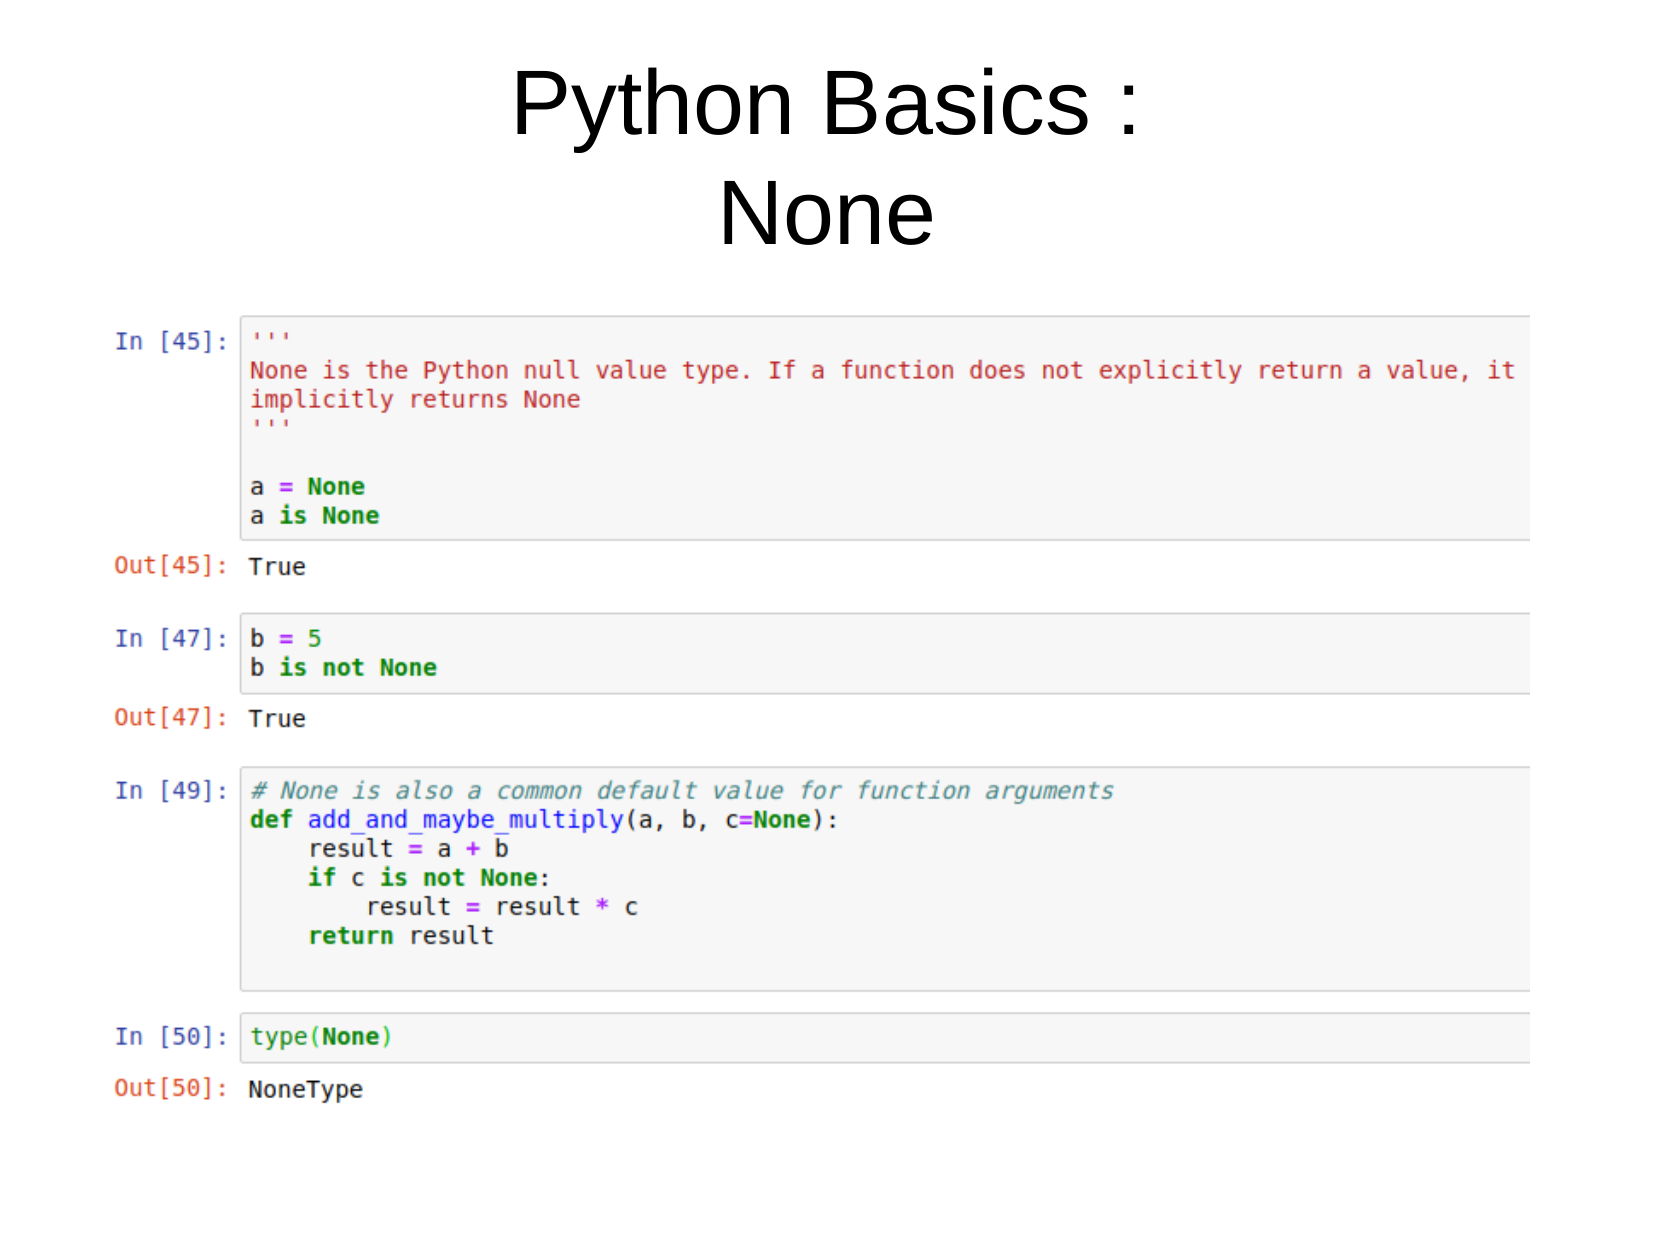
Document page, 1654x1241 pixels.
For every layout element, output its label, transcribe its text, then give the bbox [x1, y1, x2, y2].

text_box Python Basics : None [82, 49, 1571, 257]
picture [107, 314, 1530, 1110]
